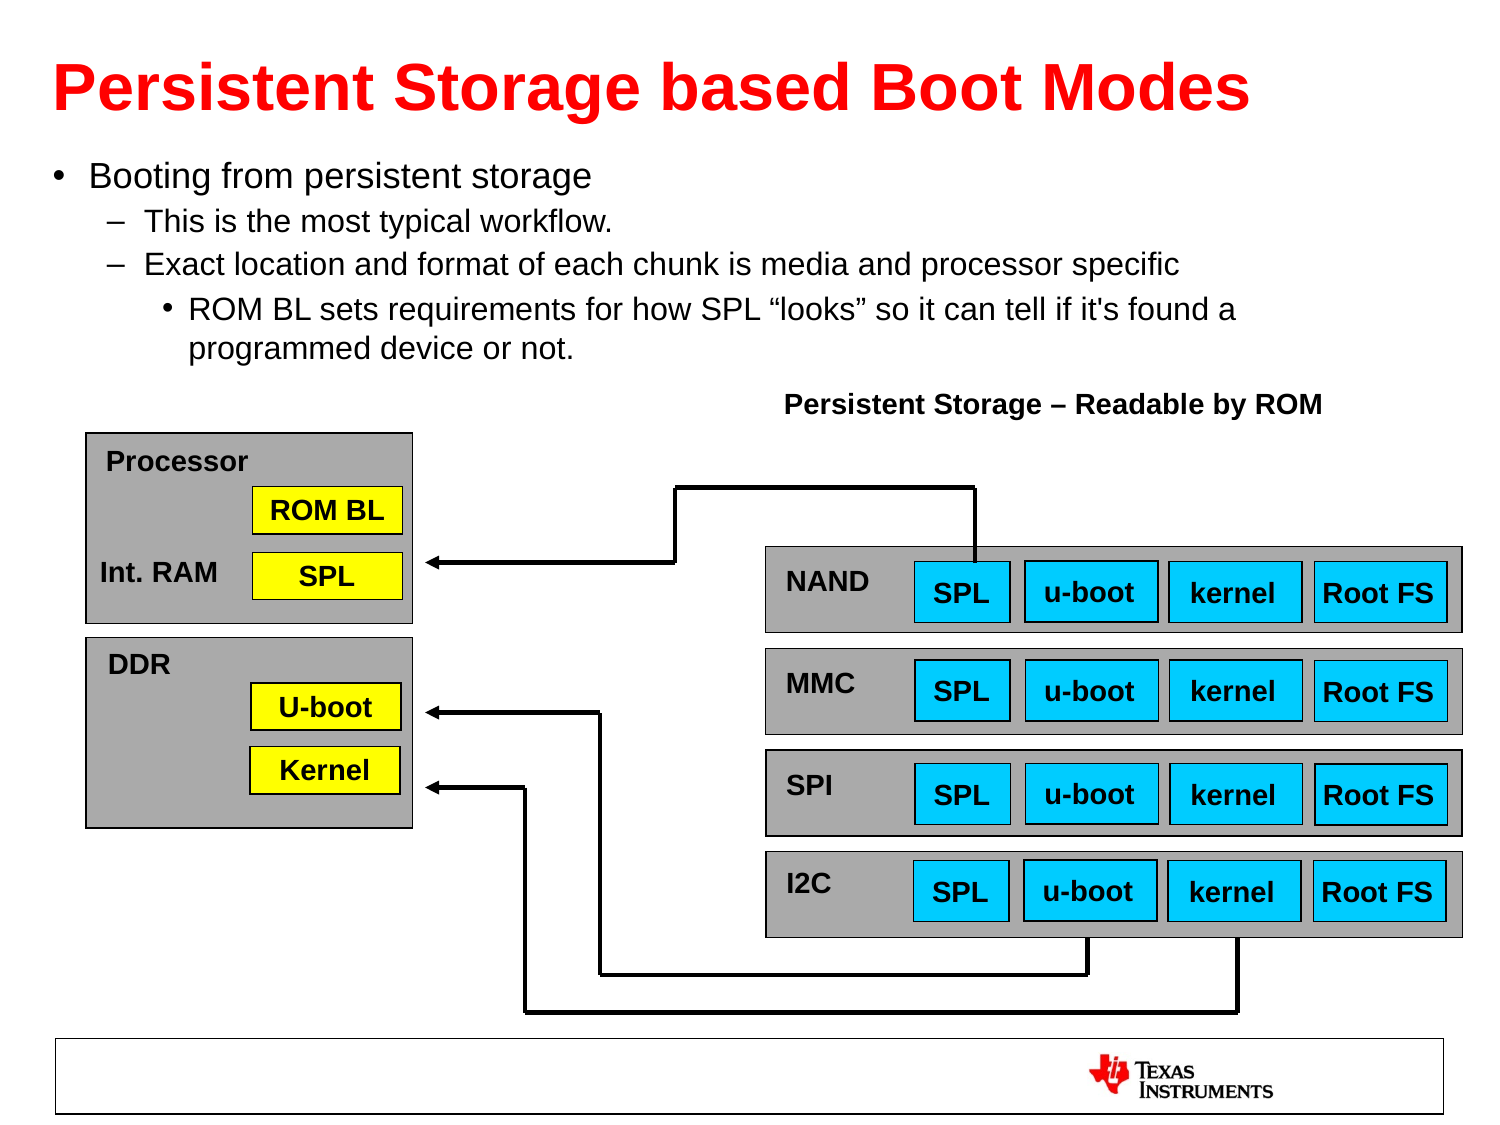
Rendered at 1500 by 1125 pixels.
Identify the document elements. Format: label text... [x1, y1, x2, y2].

text_box SPL [283, 549, 371, 601]
text_box u-boot [1027, 865, 1149, 916]
text_box [765, 648, 1463, 735]
text_box kernel [1173, 865, 1290, 916]
text_box kernel [1175, 665, 1292, 716]
text_box Int. RAM [85, 546, 234, 597]
text_box SPL [918, 665, 1005, 716]
text_box Kernel [264, 743, 386, 795]
text_box Root FS [1308, 768, 1450, 820]
text_box NAND [771, 554, 885, 606]
text_box ROM BL [255, 484, 400, 535]
picture [1087, 1052, 1274, 1099]
text_box Persistent Storage – Readable by ROM [769, 378, 1347, 429]
text_box SPL [918, 768, 1006, 819]
text_box Root FS [1306, 865, 1449, 917]
text_box MMC [771, 656, 871, 707]
text_box [85, 637, 413, 829]
text_box SPL [918, 566, 1005, 617]
text_box DDR [93, 637, 186, 689]
text_box SPI [771, 758, 849, 809]
text_box U-boot [263, 680, 388, 731]
text_box Root FS [1307, 566, 1450, 618]
text_box kernel [1174, 566, 1291, 617]
title Persistent Storage based Boot Modes [37, 23, 1426, 149]
text_box u-boot [1029, 566, 1150, 617]
text_box I2C [771, 856, 847, 908]
text_box [765, 546, 1463, 633]
text_box [765, 750, 1463, 837]
text_box u-boot [1029, 768, 1150, 819]
text_box u-boot [1029, 664, 1150, 716]
text_box Processor [91, 434, 264, 485]
text_box Root FS [1307, 665, 1450, 716]
text_box [766, 851, 1463, 938]
text_box SPL [917, 865, 1004, 916]
text_box [85, 433, 413, 624]
text_box kernel [1175, 768, 1292, 819]
list Booting from persistent storage This is the most typical workflow. Exact location and format of each chunk is media and processor specific ROM BL sets requirements for how SPL “looks” so it can tell if it's found a programmed device or not. [37, 149, 1427, 376]
